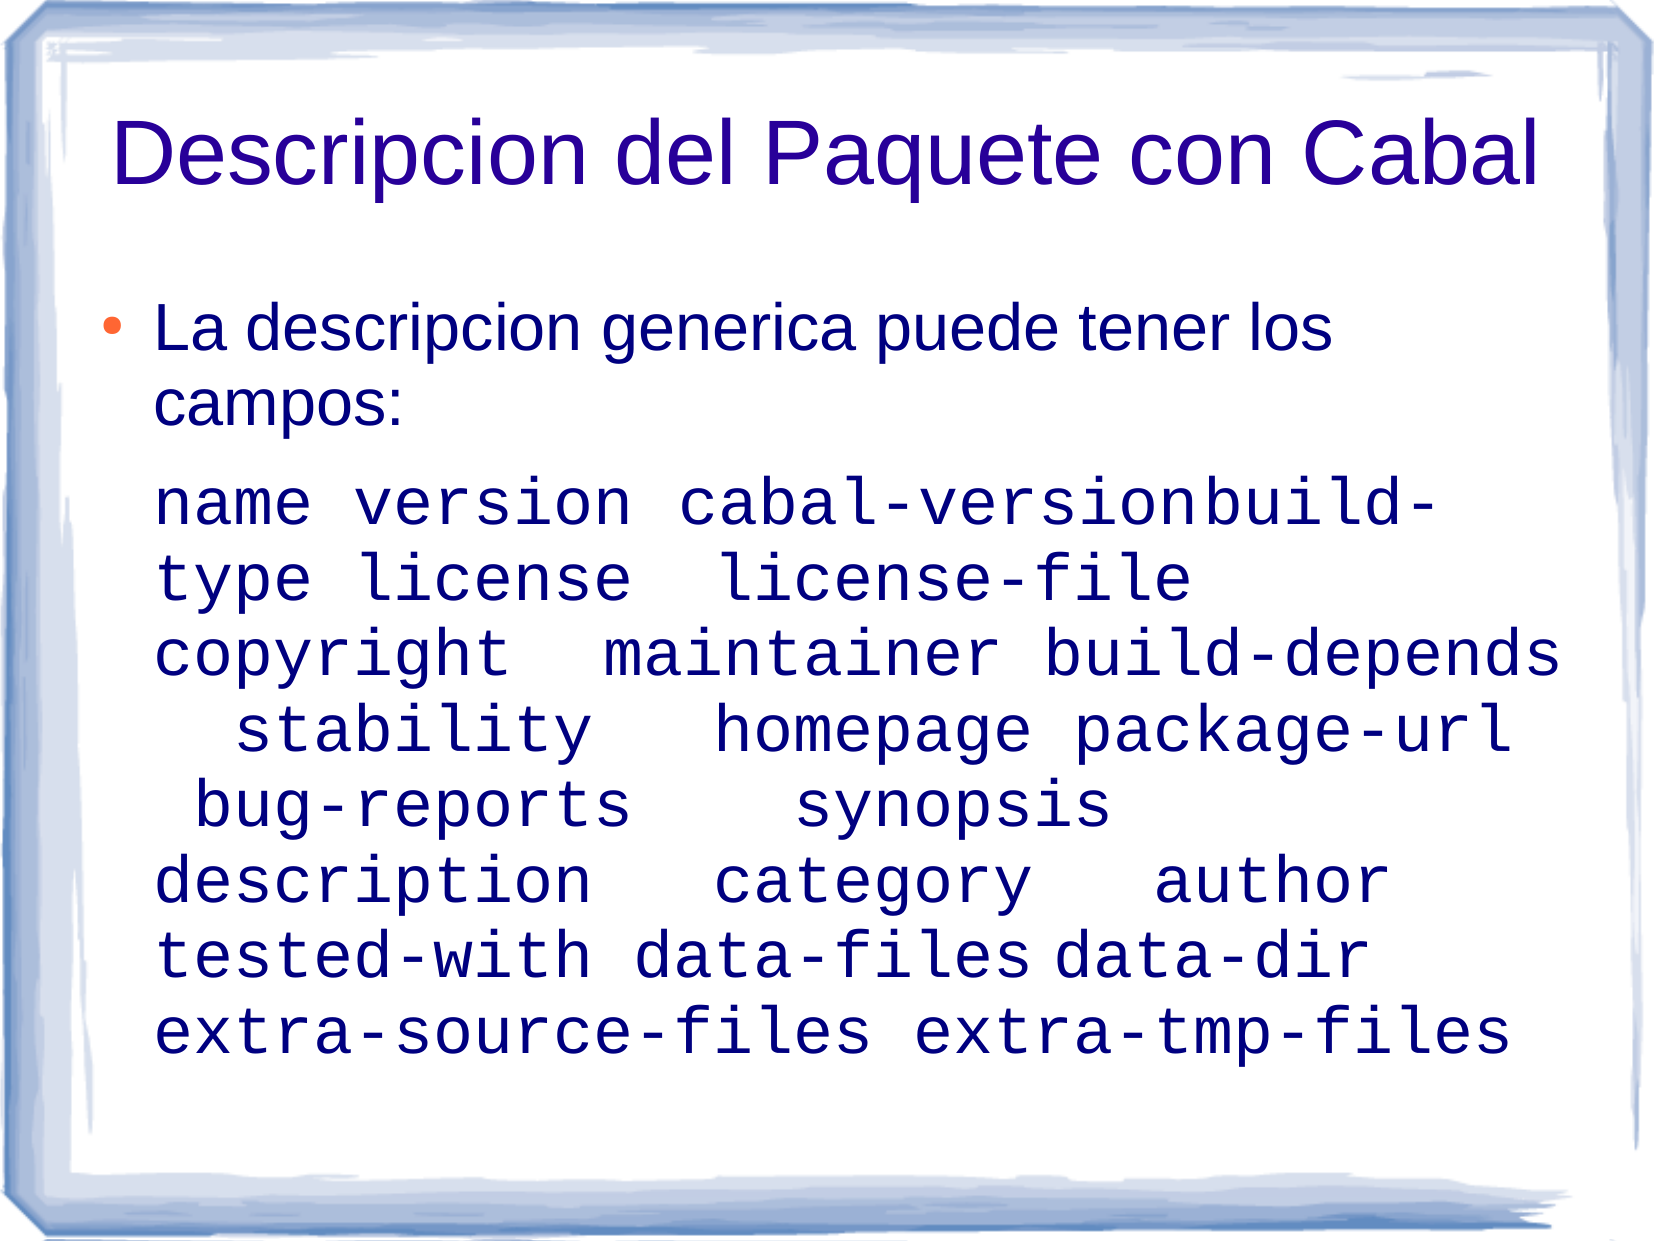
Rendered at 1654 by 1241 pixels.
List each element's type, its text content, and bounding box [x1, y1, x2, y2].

title Descripcion del Paquete con Cabal [82, 49, 1571, 257]
list La descripcion generica puede tener los campos: name version cabal-version build-type license license-file copyright maintainer build-depends stability homepage package-url bug-reports synopsis description category author tested-with data-files data-dir extra-source-files extra-tmp-files [82, 290, 1571, 1094]
picture [0, 0, 1654, 1241]
